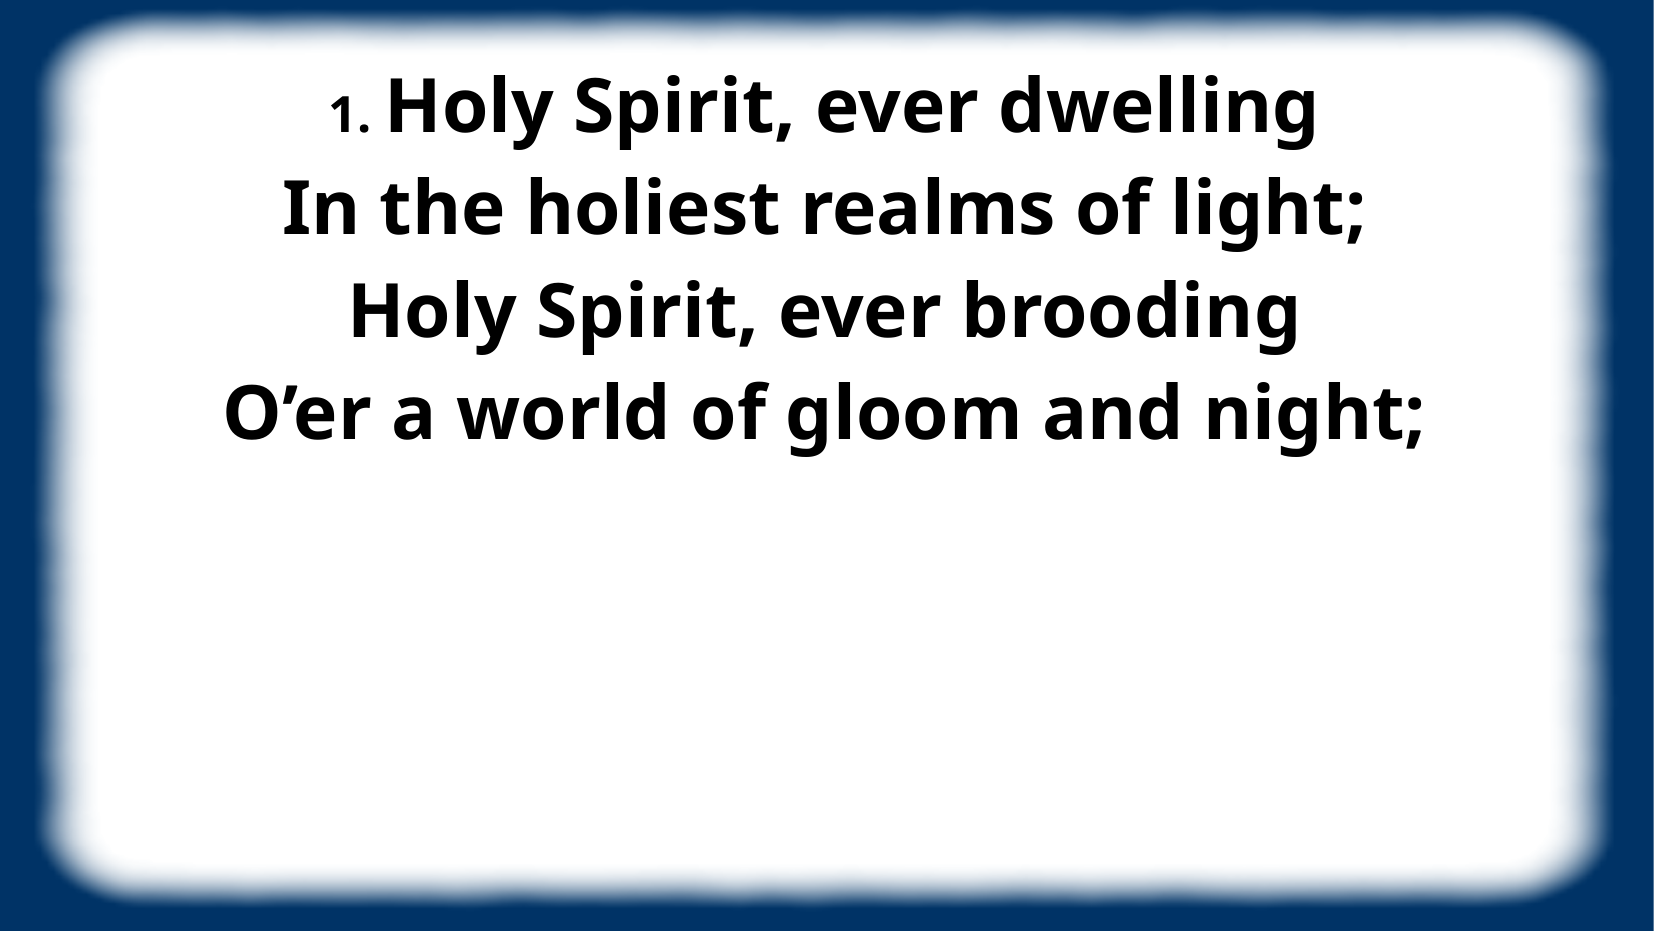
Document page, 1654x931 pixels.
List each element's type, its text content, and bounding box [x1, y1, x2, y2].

text_box 1. Holy Spirit, ever dwelling In the holiest realms of light; Holy Spirit, ever brooding O’er a world of gloom and night; [90, 45, 1561, 460]
picture [0, 0, 1654, 931]
